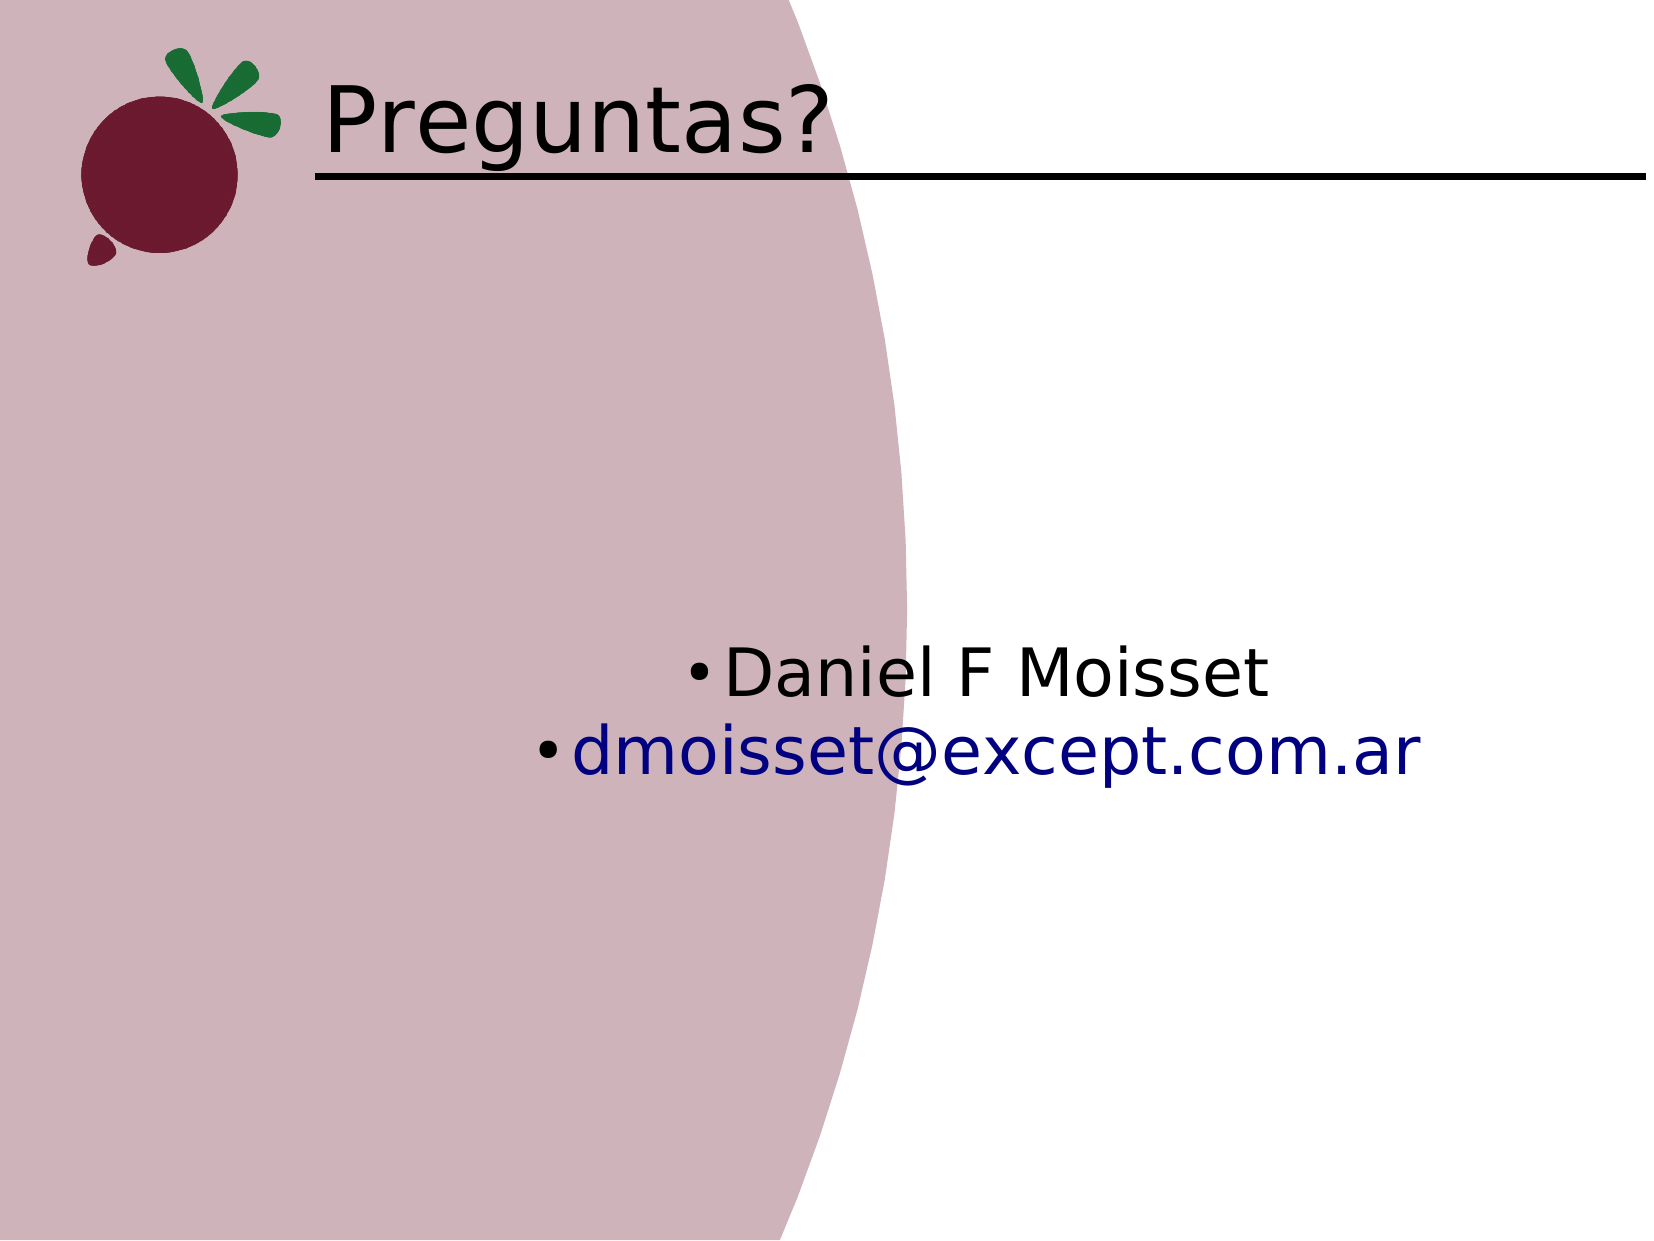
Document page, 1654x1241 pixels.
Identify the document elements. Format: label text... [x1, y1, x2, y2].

picture [81, 48, 281, 266]
title Preguntas? [322, 65, 1565, 177]
subtitle Daniel F Moisset dmoisset@except.com.ar [322, 250, 1565, 1175]
